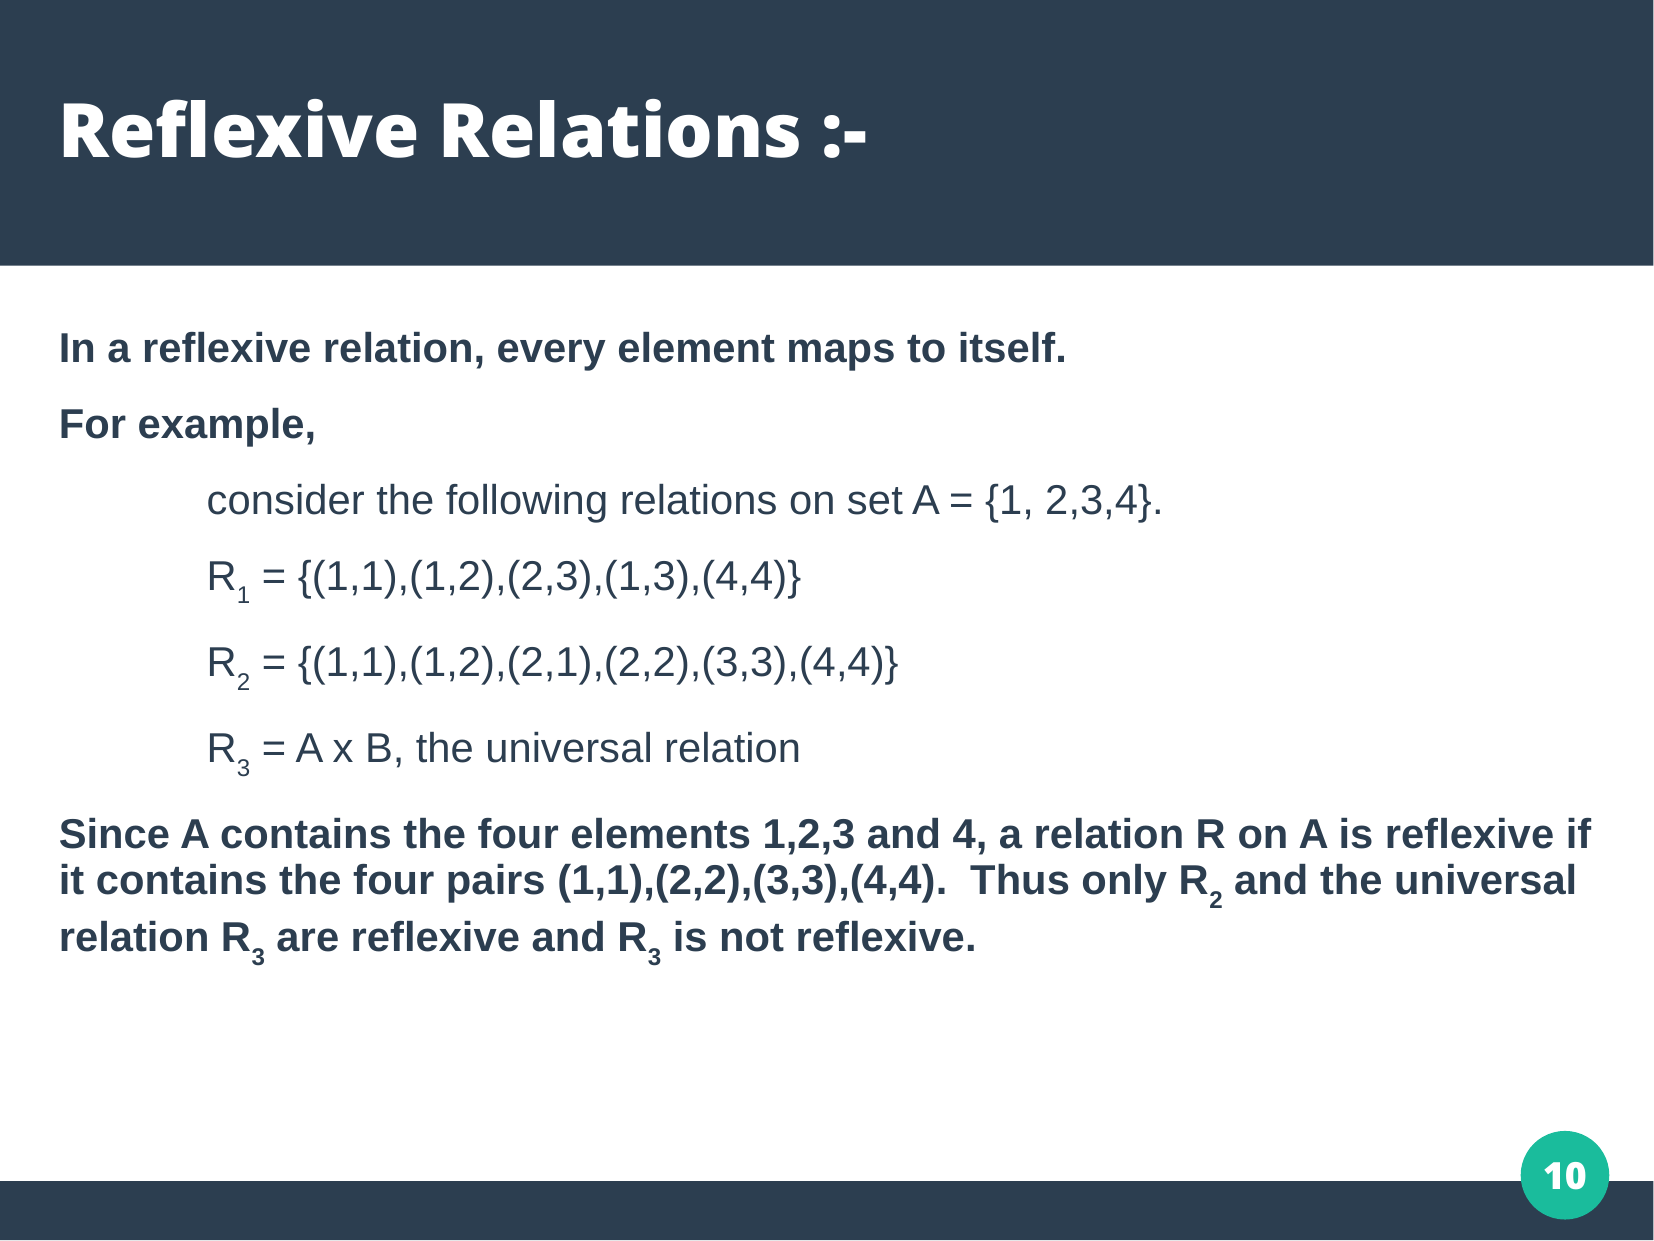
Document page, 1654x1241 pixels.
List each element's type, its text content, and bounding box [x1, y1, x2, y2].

list In a reflexive relation, every element maps to itself. For example, consider the following relations on set A = {1, 2,3,4}. R1 = {(1,1),(1,2),(2,3),(1,3),(4,4)} R2 = {(1,1),(1,2),(2,1),(2,2),(3,3),(4,4)} R3 = A x B, the universal relation Since A contains the four elements 1,2,3 and 4, a relation R on A is reflexive if it contains the four pairs (1,1),(2,2),(3,3),(4,4). Thus only R2 and the universal relation R3 are reflexive and R3 is not reflexive. [59, 324, 1595, 1152]
title Reflexive Relations :- [59, 49, 1595, 207]
